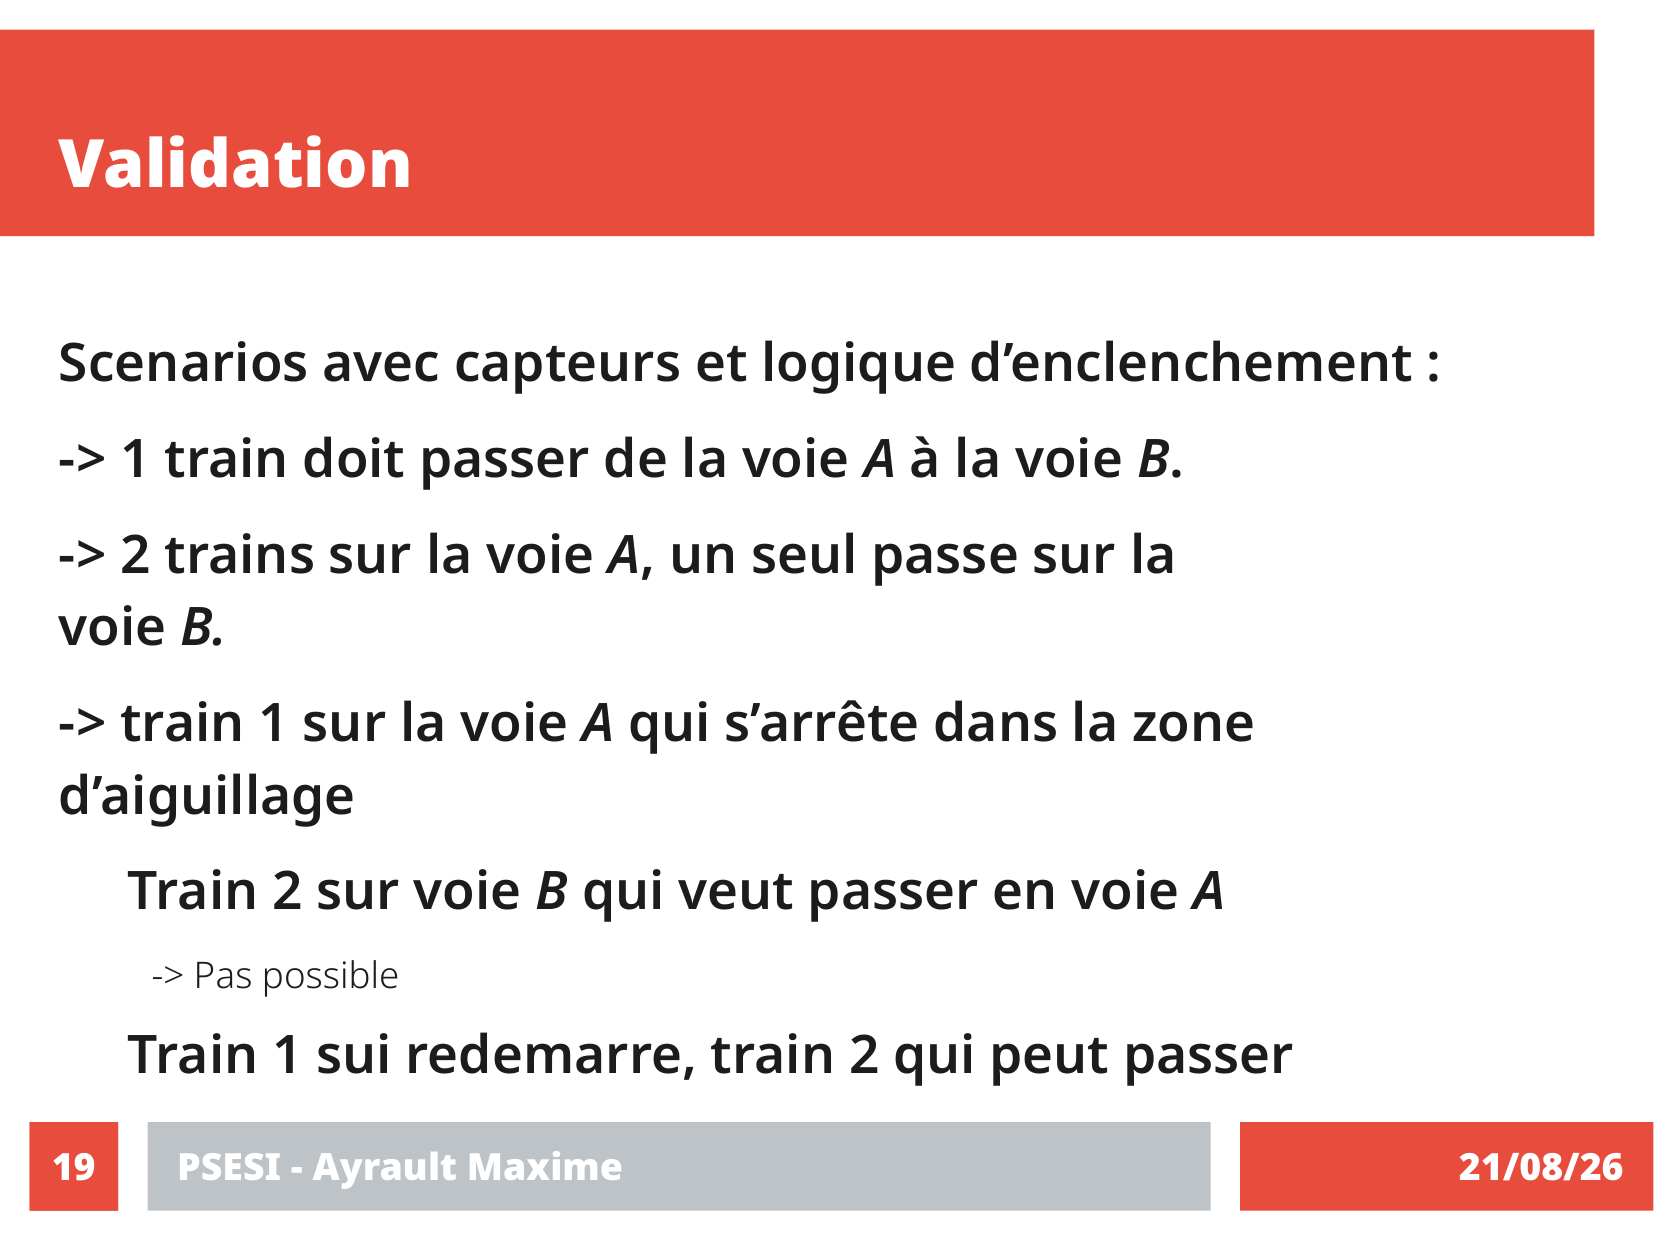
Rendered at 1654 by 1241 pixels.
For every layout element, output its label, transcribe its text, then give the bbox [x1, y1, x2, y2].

list Scenarios avec capteurs et logique d’enclenchement : -> 1 train doit passer de la voie A à la voie B. -> 2 trains sur la voie A, un seul passe sur la voie B. -> train 1 sur la voie A qui s’arrête dans la zone d’aiguillage Train 2 sur voie B qui veut passer en voie A -> Pas possible Train 1 sui redemarre, train 2 qui peut passer [59, 324, 1565, 1093]
title Validation [59, 59, 1595, 207]
